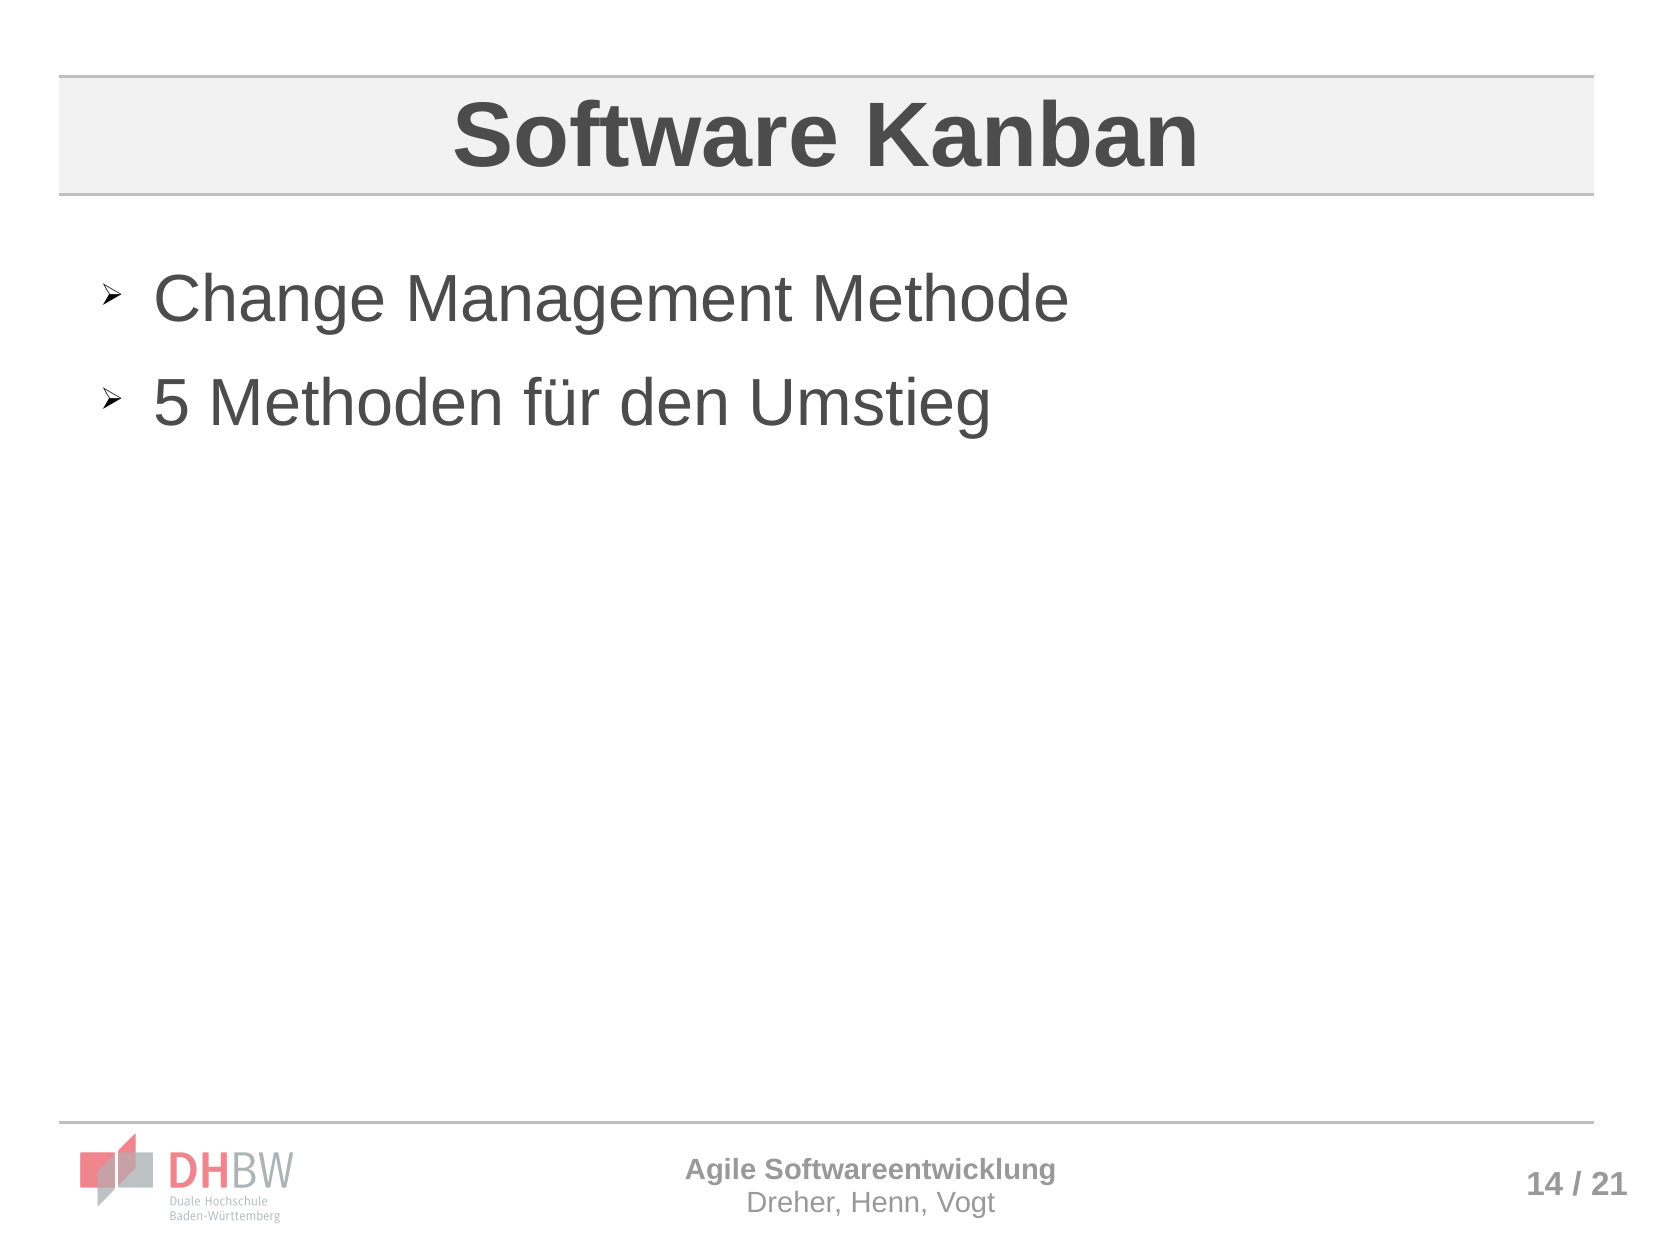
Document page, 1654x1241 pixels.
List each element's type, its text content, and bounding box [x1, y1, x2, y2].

title Software Kanban [82, 31, 1571, 239]
picture [78, 1133, 296, 1225]
list Change Management Methode 5 Methoden für den Umstieg [82, 260, 1571, 1080]
